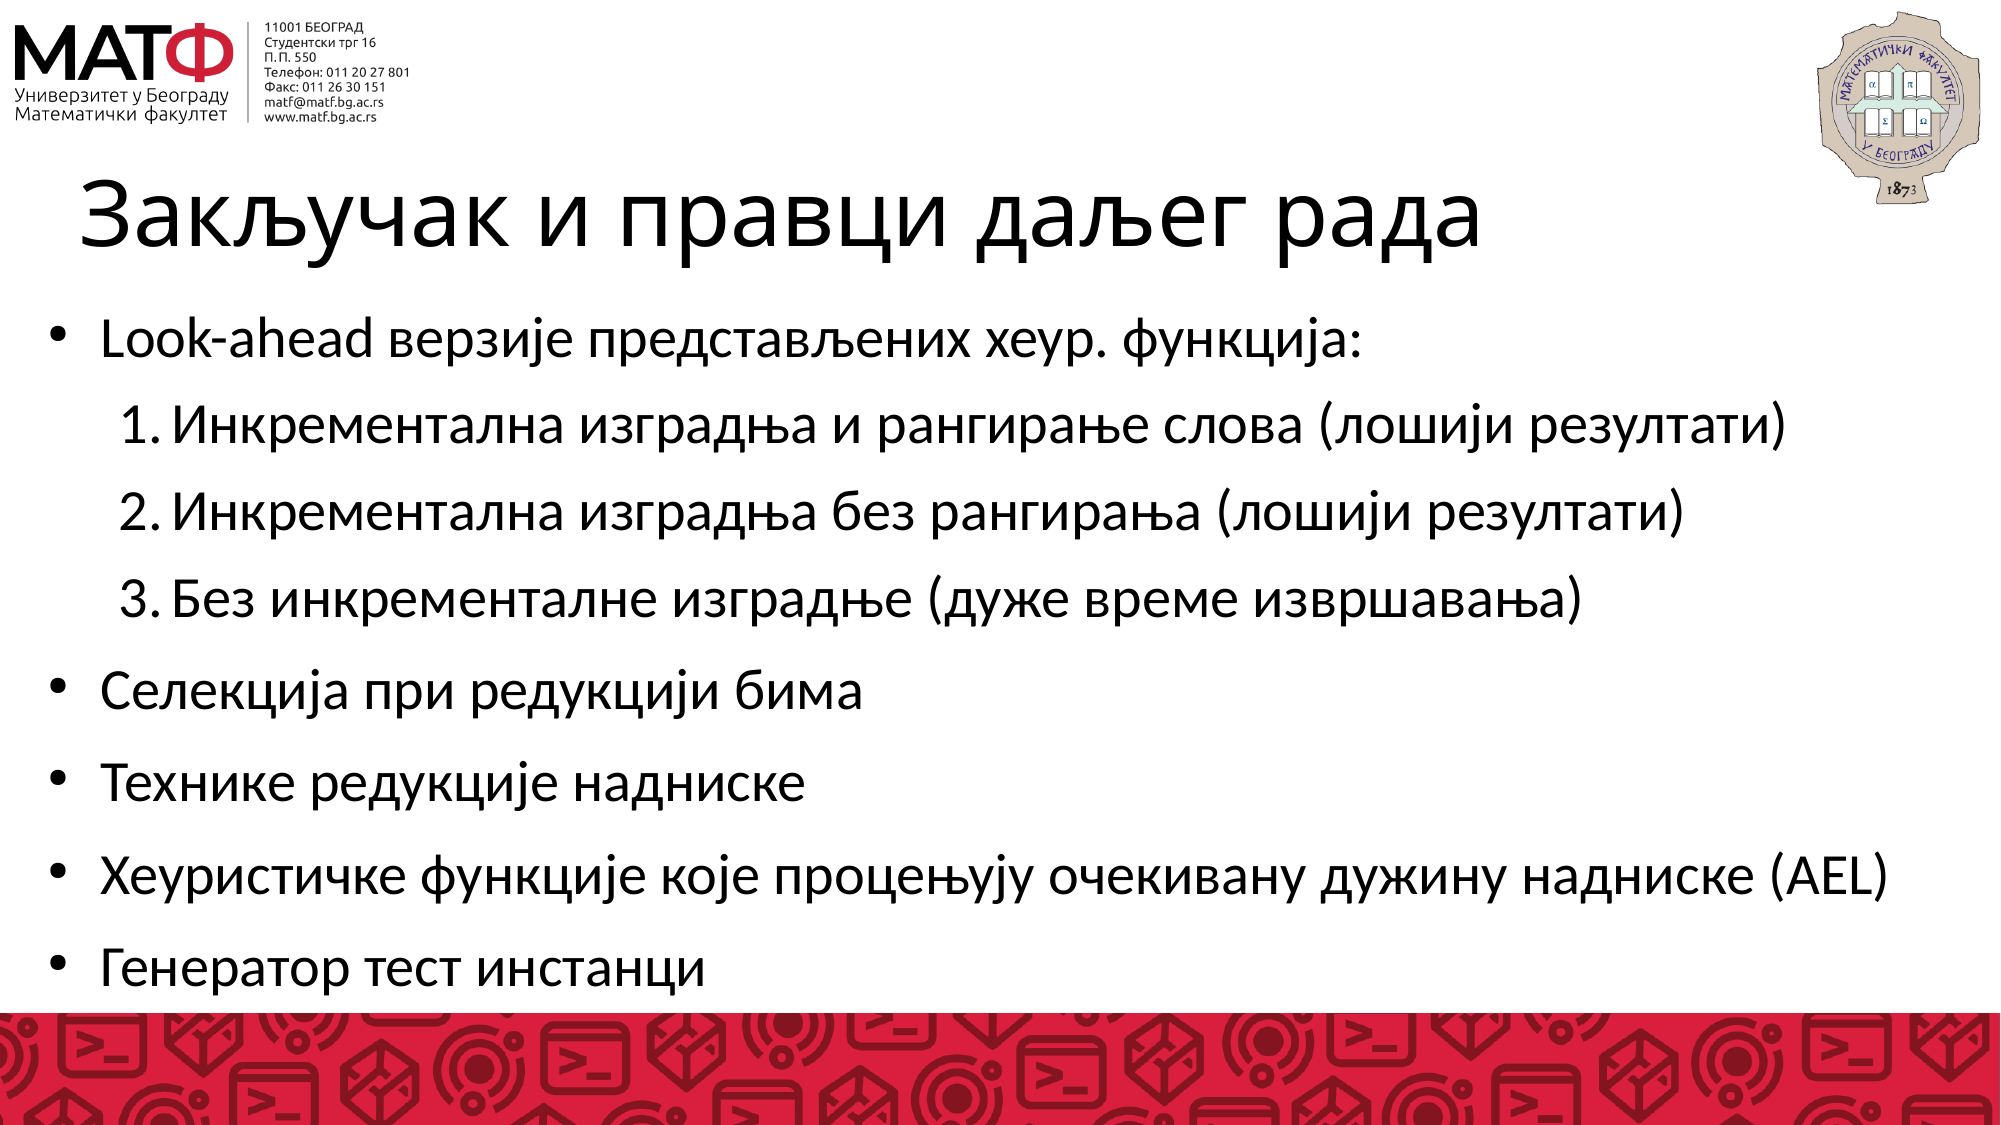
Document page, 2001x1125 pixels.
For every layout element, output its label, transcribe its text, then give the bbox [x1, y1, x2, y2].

picture [1948, 0, 1995, 225]
list Look-ahead верзије представљених хеур. функција: Инкрементална изградња и рангирање слова (лошији резултати) Инкрементална изградња без рангирања (лошији резултати) Без инкременталне изградње (дуже време извршавања) Селекција при редукцији бима Технике редукције надниске Хеуристичке функције које процењују очекивану дужину надниске (AEL) Генератор тест инстанци [15, 299, 1981, 1014]
picture [0, 0, 435, 147]
picture [0, 1013, 2001, 1125]
title Закључак и правци даљег рада [64, 155, 1863, 278]
